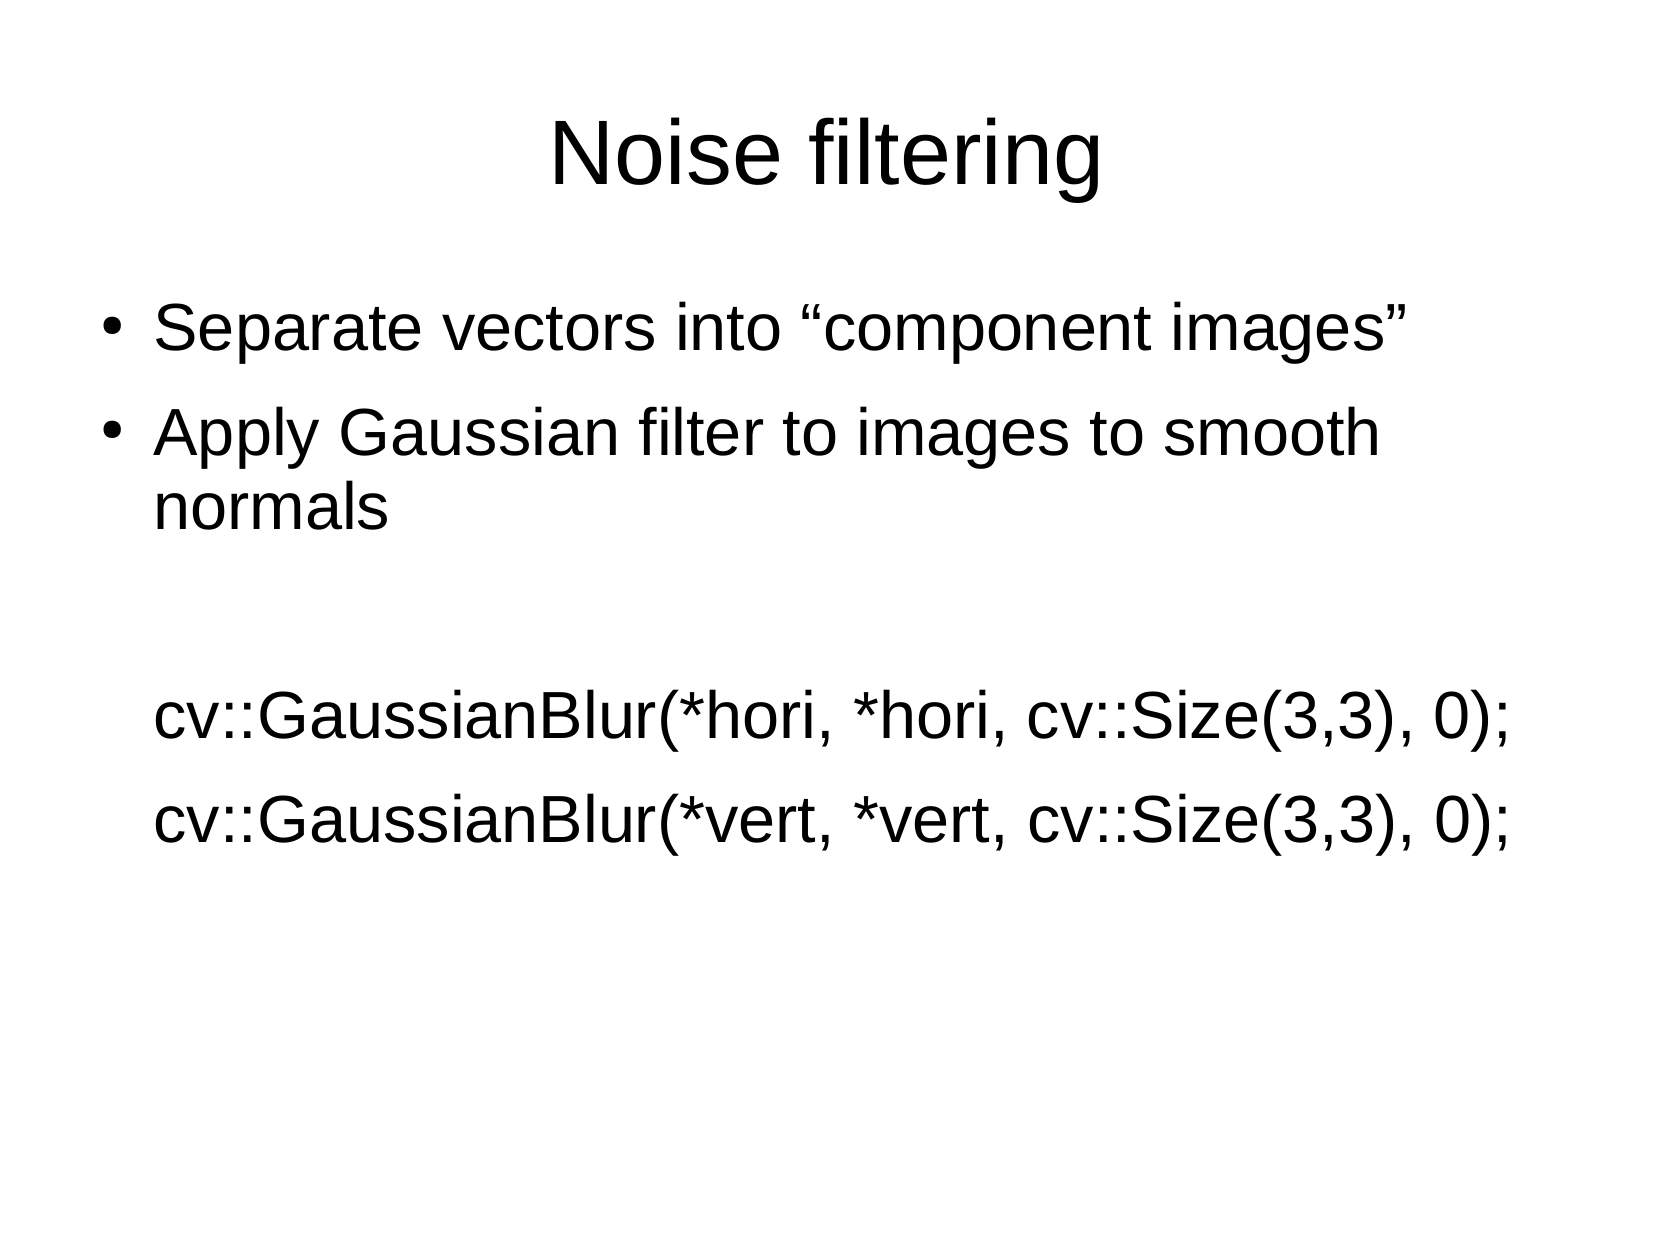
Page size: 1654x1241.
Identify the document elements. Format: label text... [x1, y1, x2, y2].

list Separate vectors into “component images” Apply Gaussian filter to images to smooth normals cv::GaussianBlur(*hori, *hori, cv::Size(3,3), 0); cv::GaussianBlur(*vert, *vert, cv::Size(3,3), 0); [82, 290, 1571, 1010]
title Noise filtering [82, 49, 1571, 257]
